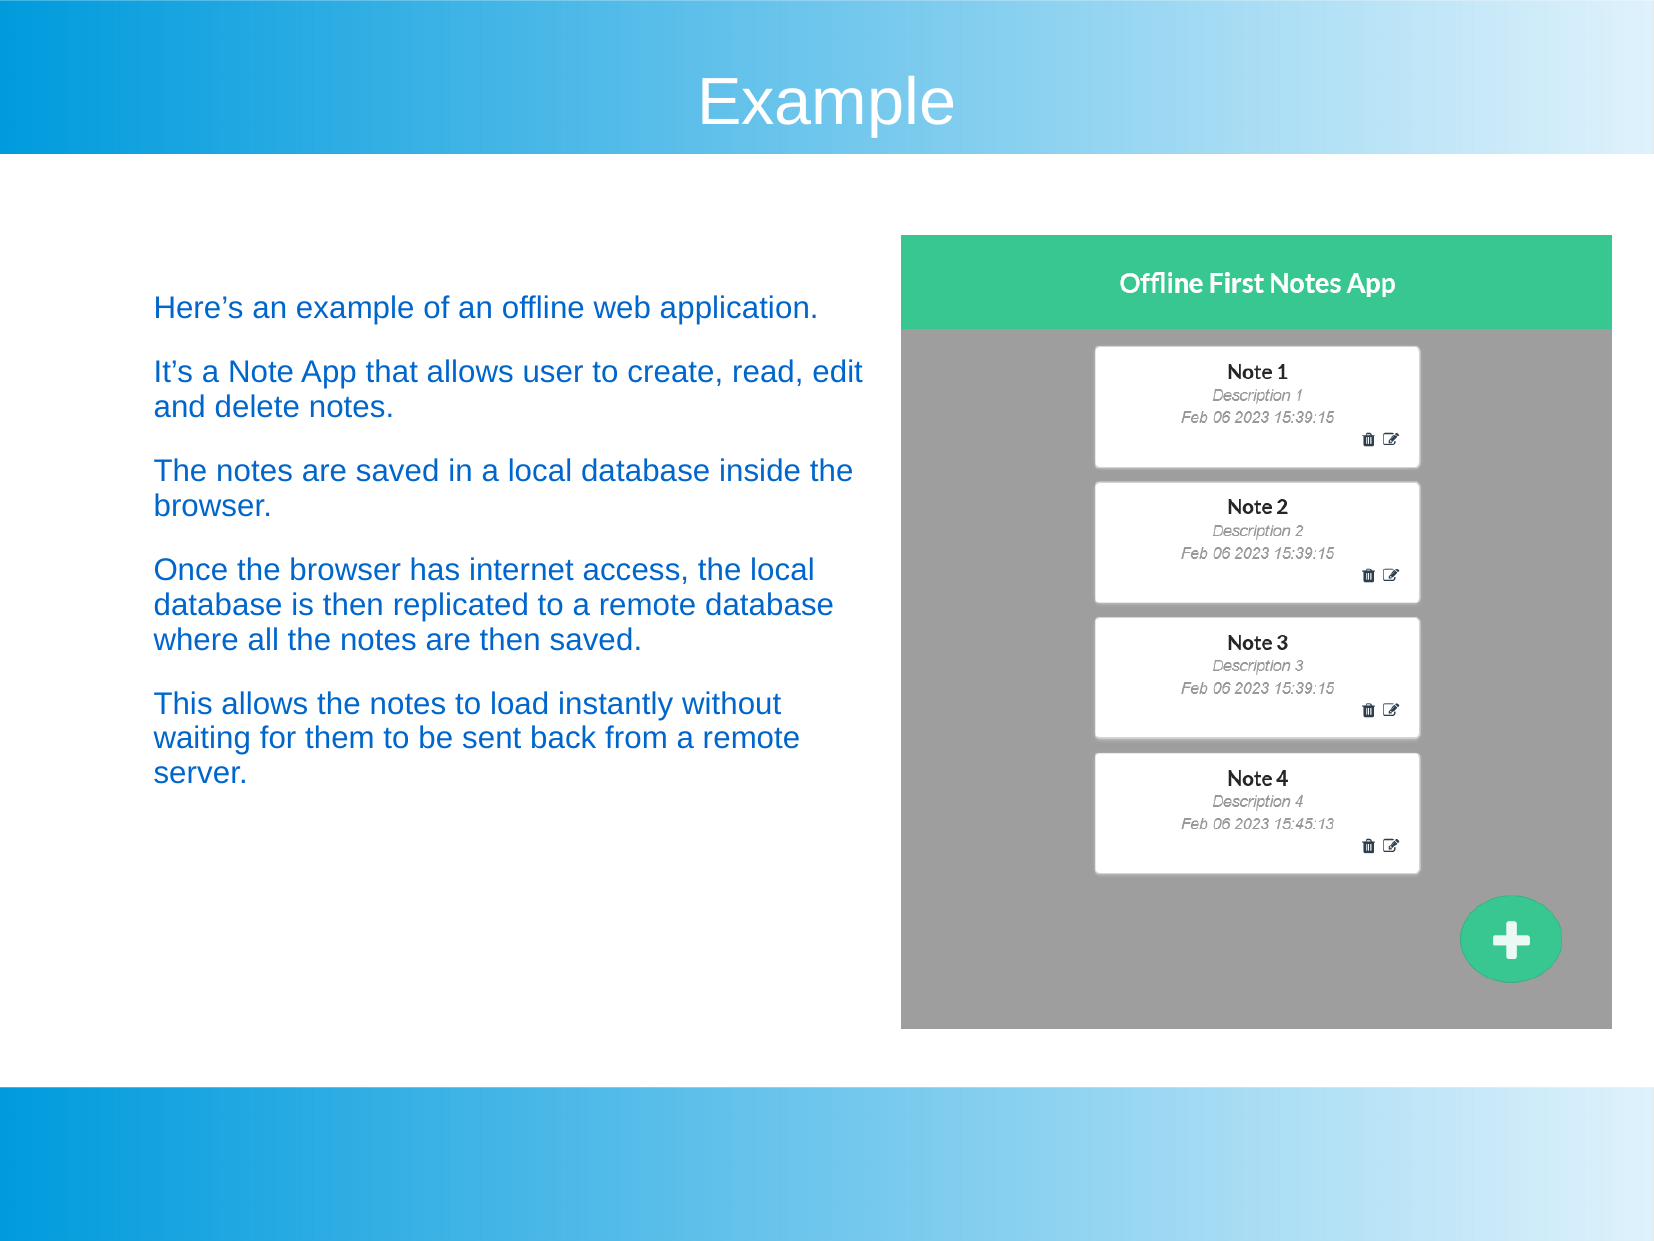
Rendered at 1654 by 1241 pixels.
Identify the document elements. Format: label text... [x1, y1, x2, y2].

title Example [82, 49, 1571, 155]
picture [0, 1086, 1654, 1241]
picture [141, 0, 1654, 154]
list Here’s an example of an offline web application. It’s a Note App that allows user to create, read, edit and delete notes. The notes are saved in a local database inside the browser. Once the browser has internet access, the local database is then replicated to a remote database where all the notes are then saved. This allows the notes to load instantly without waiting for them to be sent back from a remote server. [82, 290, 866, 1010]
picture [901, 235, 1612, 1029]
